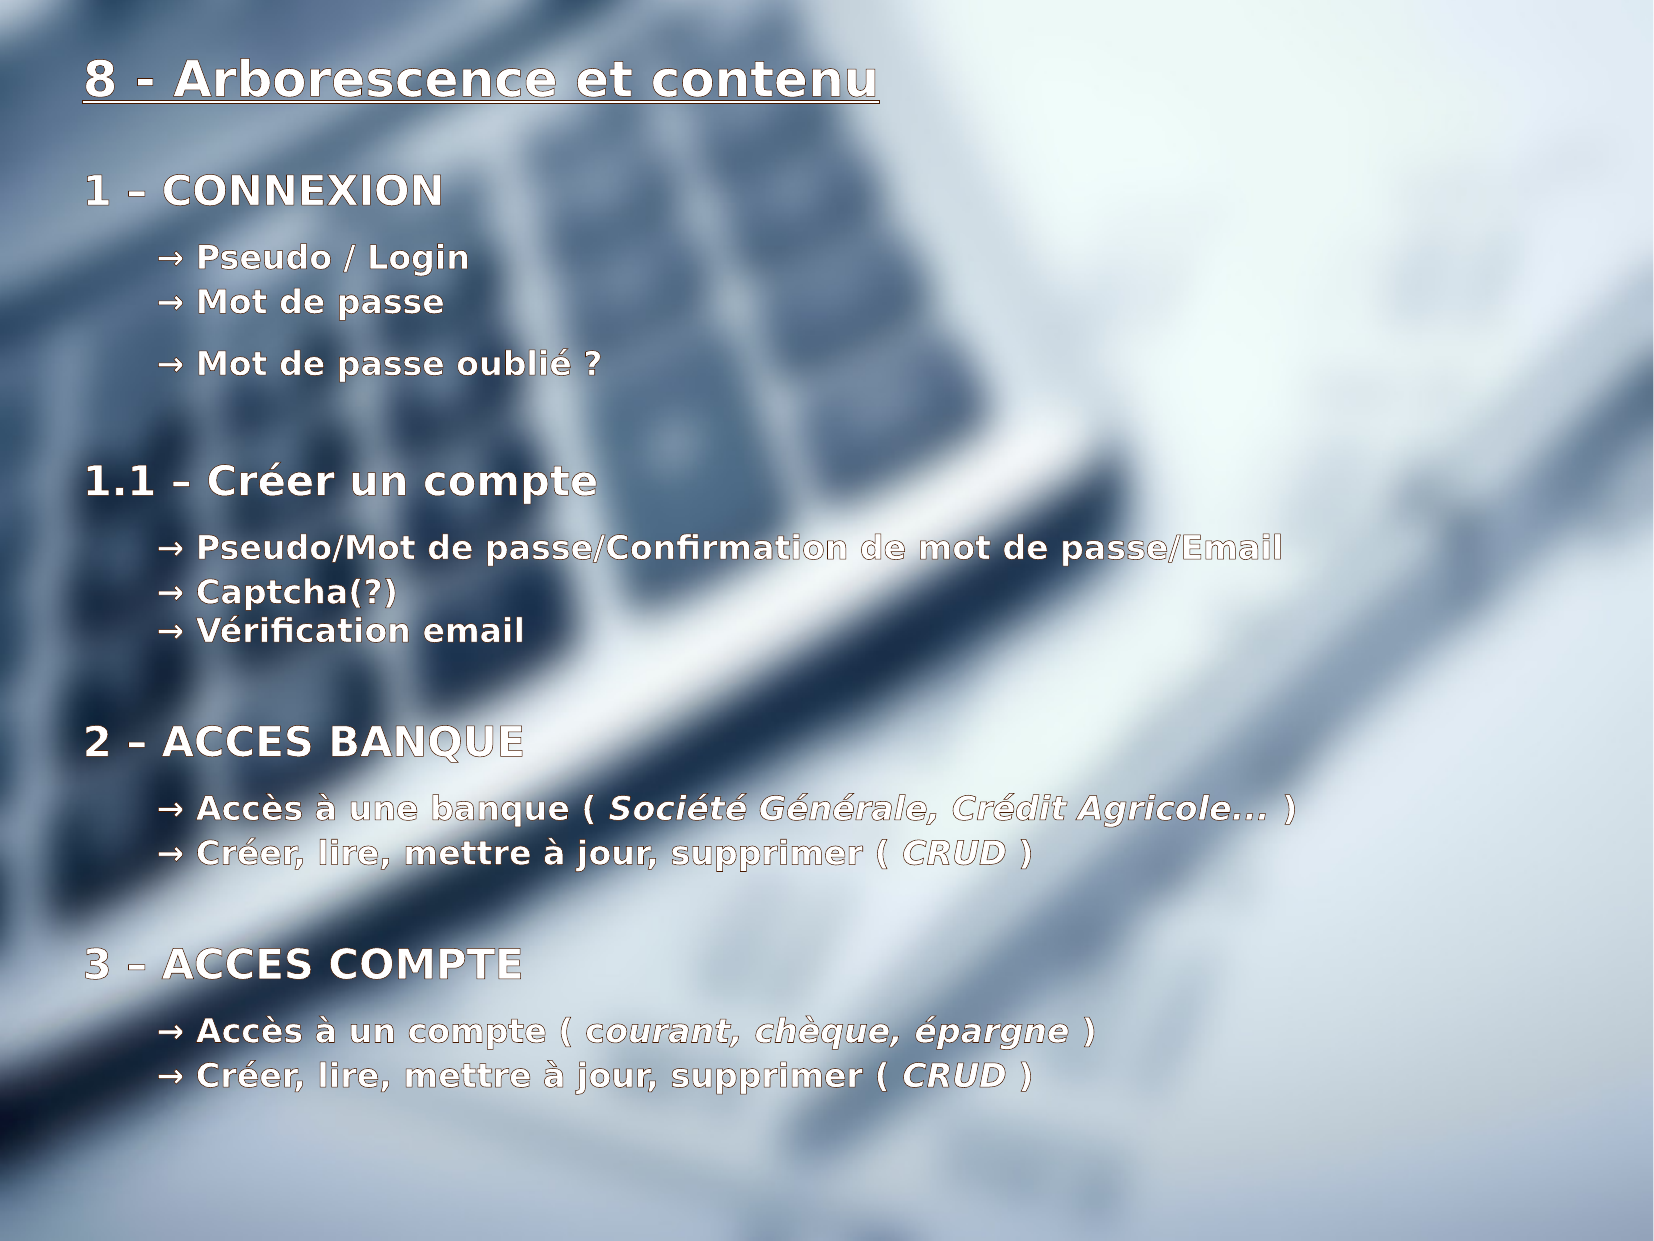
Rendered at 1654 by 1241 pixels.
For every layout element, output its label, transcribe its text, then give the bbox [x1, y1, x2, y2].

picture [0, 0, 1654, 1241]
subtitle 8 - Arborescence et contenu 1 – CONNEXION → Pseudo / Login → Mot de passe → Mot de passe oublié ? 1.1 – Créer un compte → Pseudo/Mot de passe/Confirmation de mot de passe/Email → Captcha(?) → Vérification email 2 – ACCES BANQUE → Accès à une banque ( Société Générale, Crédit Agricole... ) → Créer, lire, mettre à jour, supprimer ( CRUD ) 3 – ACCES COMPTE → Accès à un compte ( courant, chèque, épargne ) → Créer, lire, mettre à jour, supprimer ( CRUD ) [82, 49, 1571, 1241]
